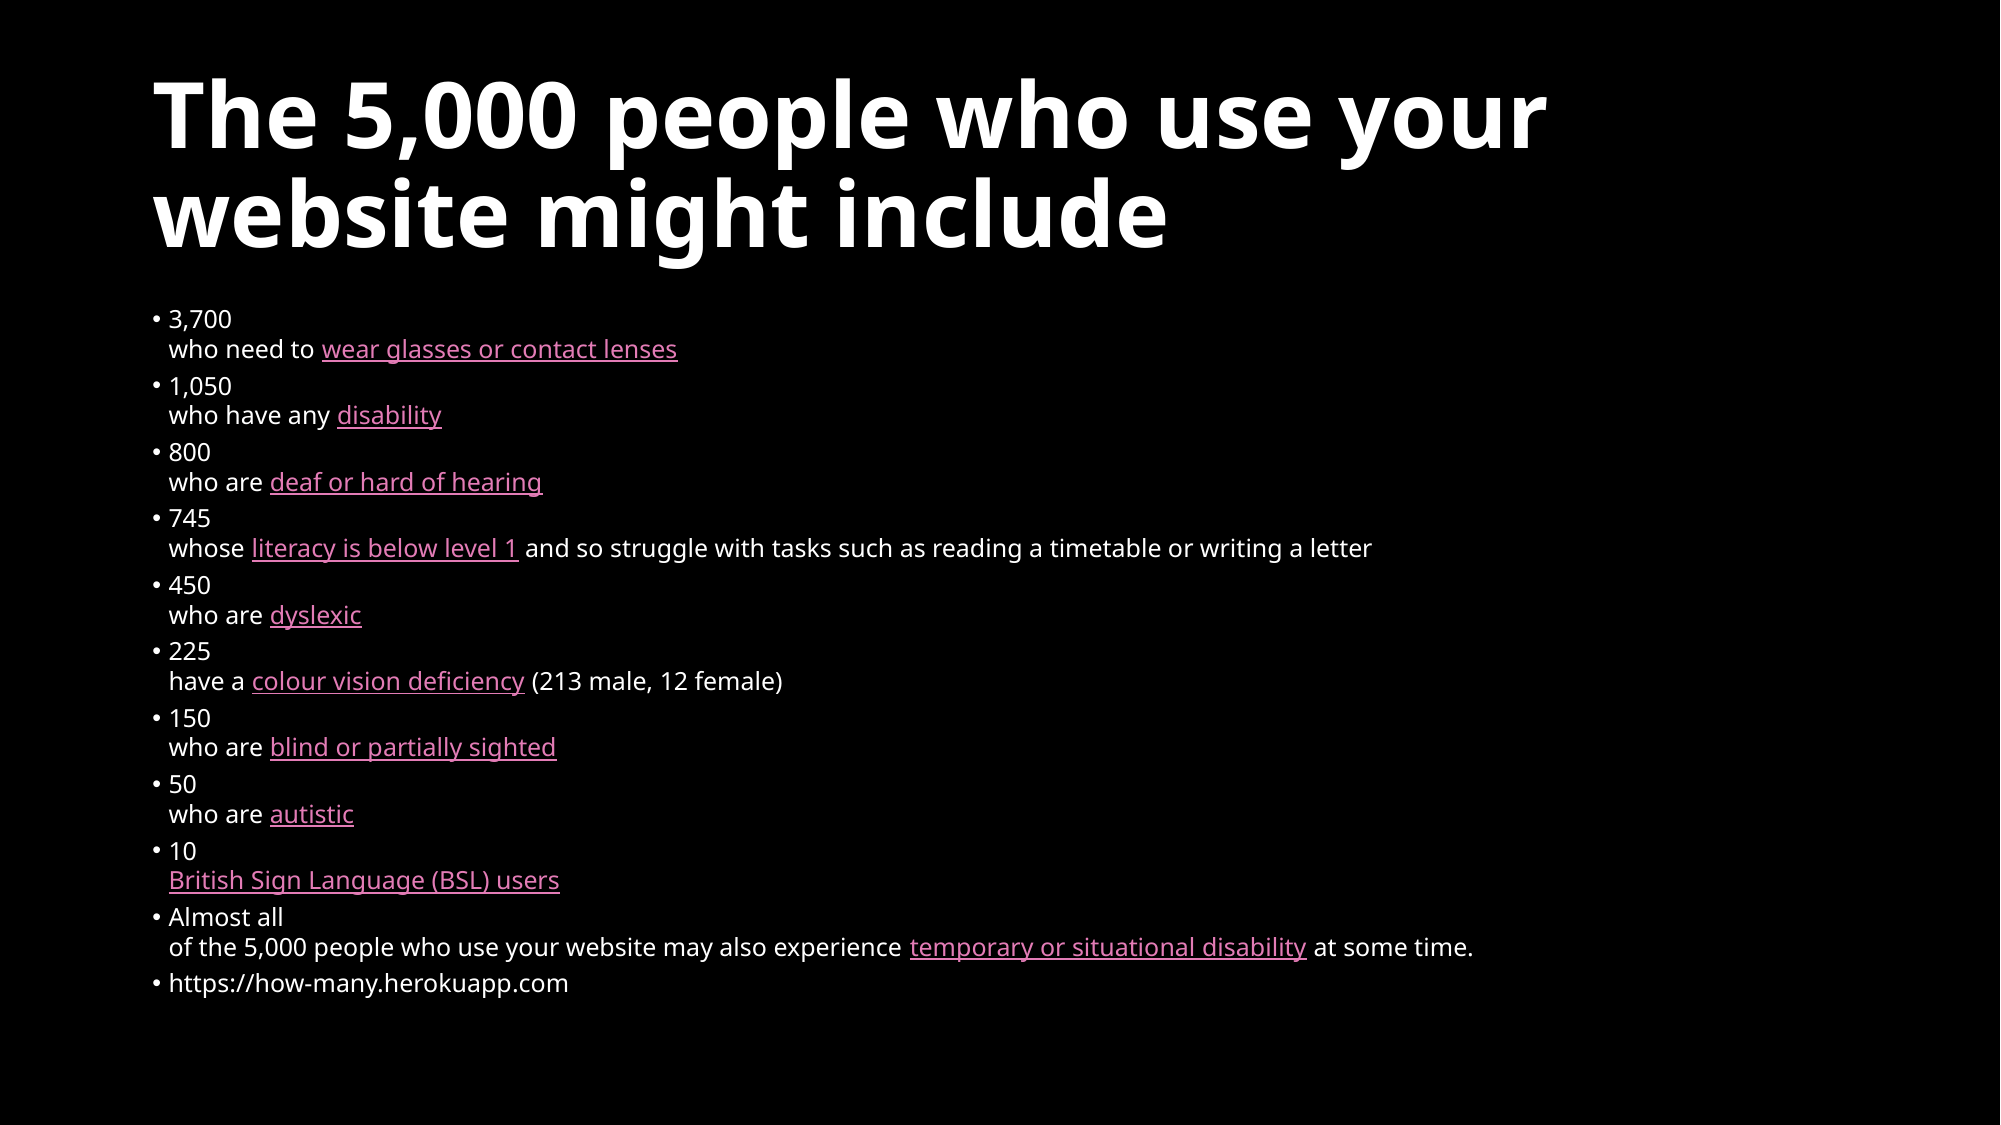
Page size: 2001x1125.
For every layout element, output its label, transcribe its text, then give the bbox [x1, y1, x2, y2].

title The 5,000 people who use your website might include [137, 59, 1863, 278]
list 3,700 who need to wear glasses or contact lenses 1,050 who have any disability 800 who are deaf or hard of hearing 745 whose literacy is below level 1 and so struggle with tasks such as reading a timetable or writing a letter 450 who are dyslexic 225 have a colour vision deficiency (213 male, 12 female) 150 who are blind or partially sighted 50 who are autistic 10 British Sign Language (BSL) users Almost all of the 5,000 people who use your website may also experience temporary or situational disability at some time. https://how-many.herokuapp.com [137, 299, 1863, 1014]
